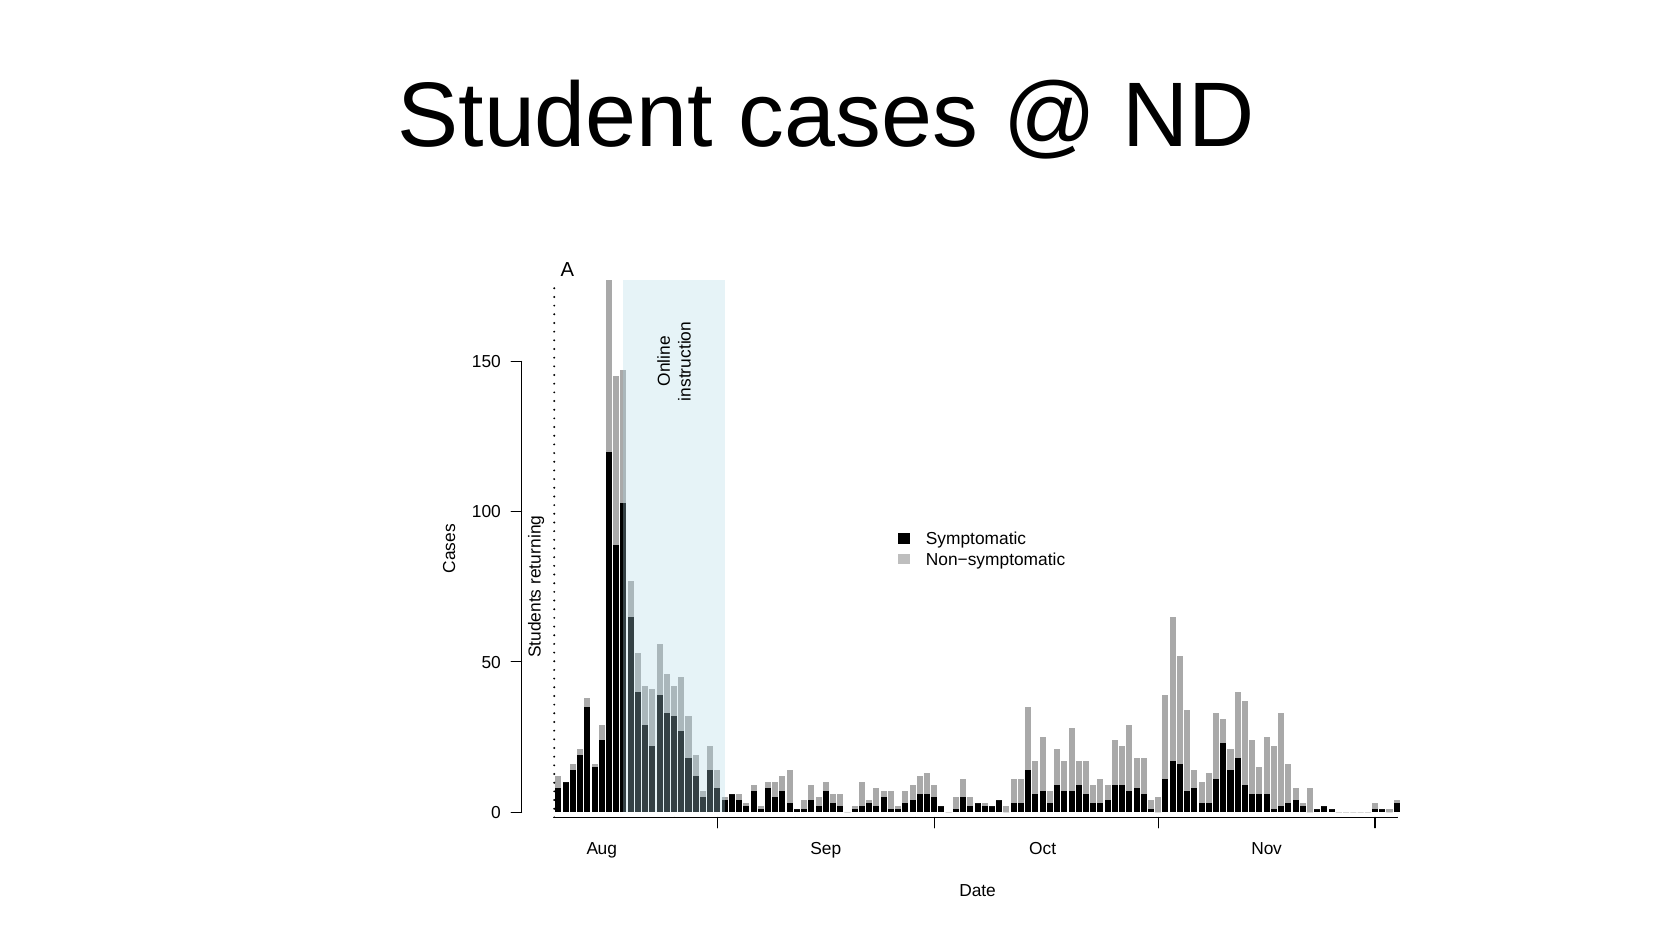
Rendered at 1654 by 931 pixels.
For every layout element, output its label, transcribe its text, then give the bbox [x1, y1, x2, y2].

picture [436, 195, 1478, 924]
title Student cases @ ND [82, 37, 1571, 193]
